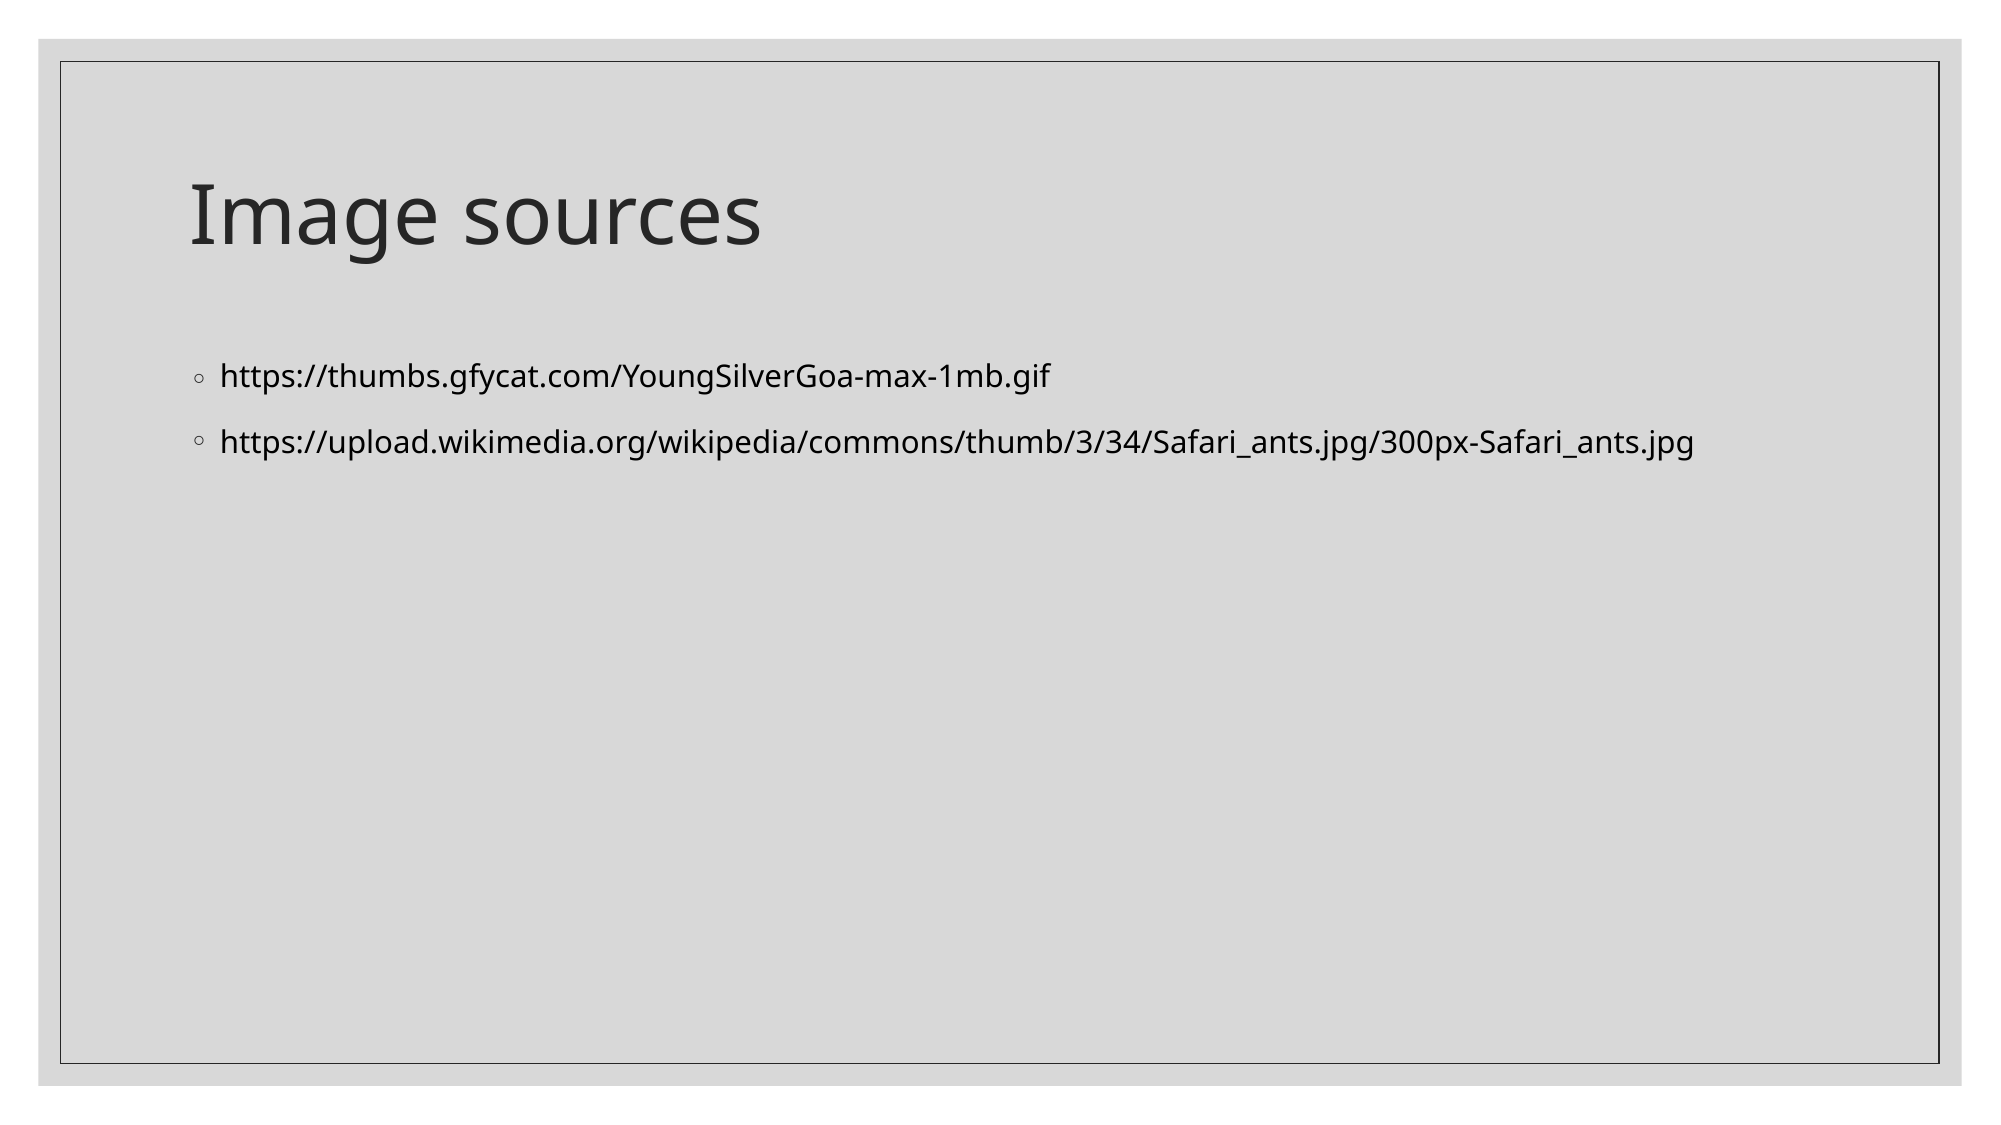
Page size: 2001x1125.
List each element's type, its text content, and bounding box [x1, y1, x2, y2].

list https://thumbs.gfycat.com/YoungSilverGoa-max-1mb.gif https://upload.wikimedia.org/wikipedia/commons/thumb/3/34/Safari_ants.jpg/300px-Safari_ants.jpg [174, 345, 1825, 977]
title Image sources [174, 105, 1825, 331]
